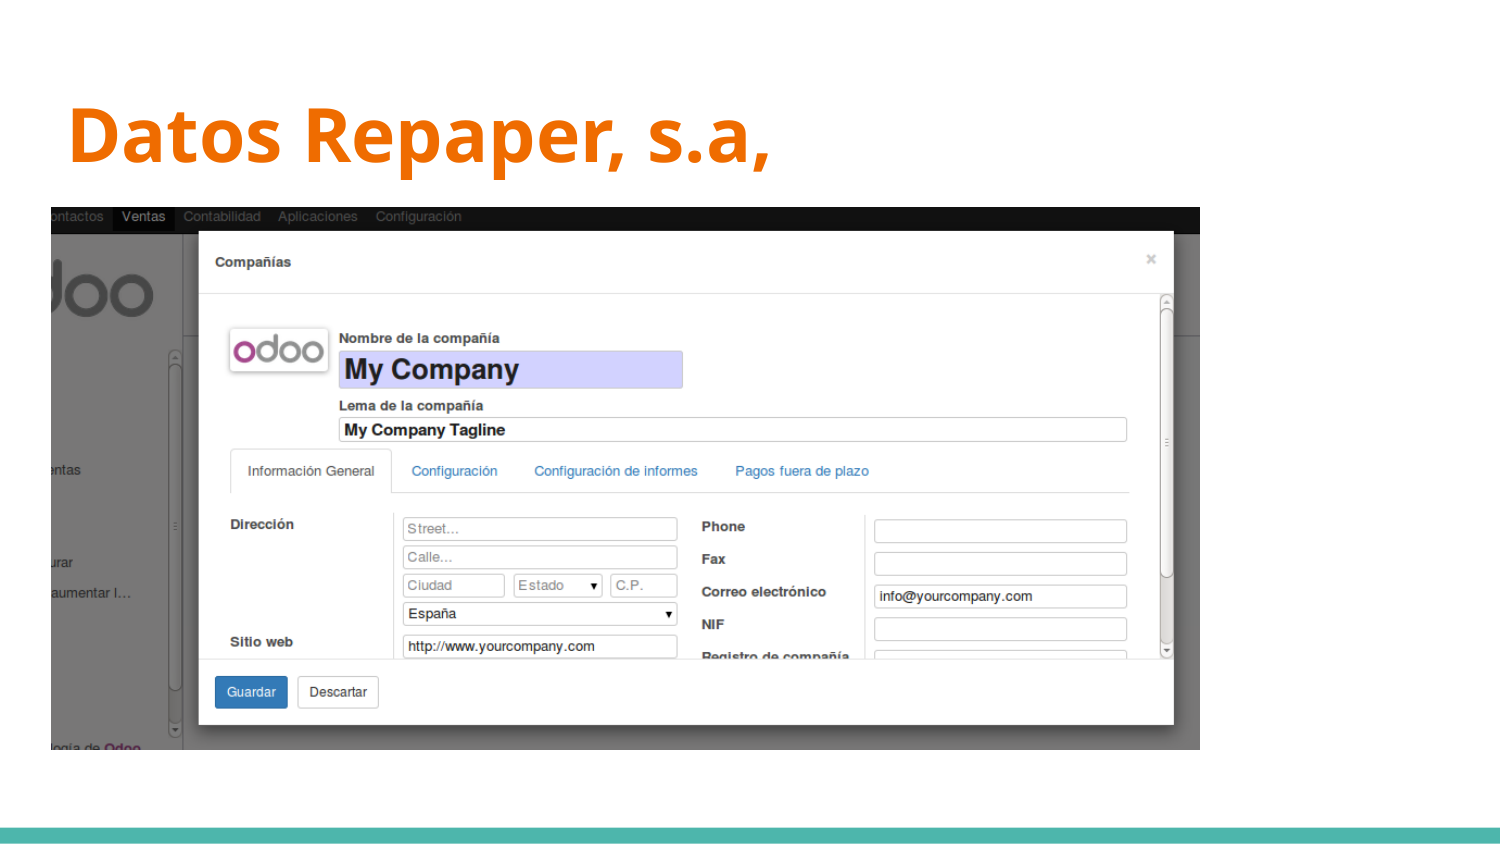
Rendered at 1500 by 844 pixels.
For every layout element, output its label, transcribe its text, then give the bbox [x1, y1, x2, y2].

picture [51, 207, 1200, 750]
title Datos Repaper, s.a, [51, 72, 1449, 189]
